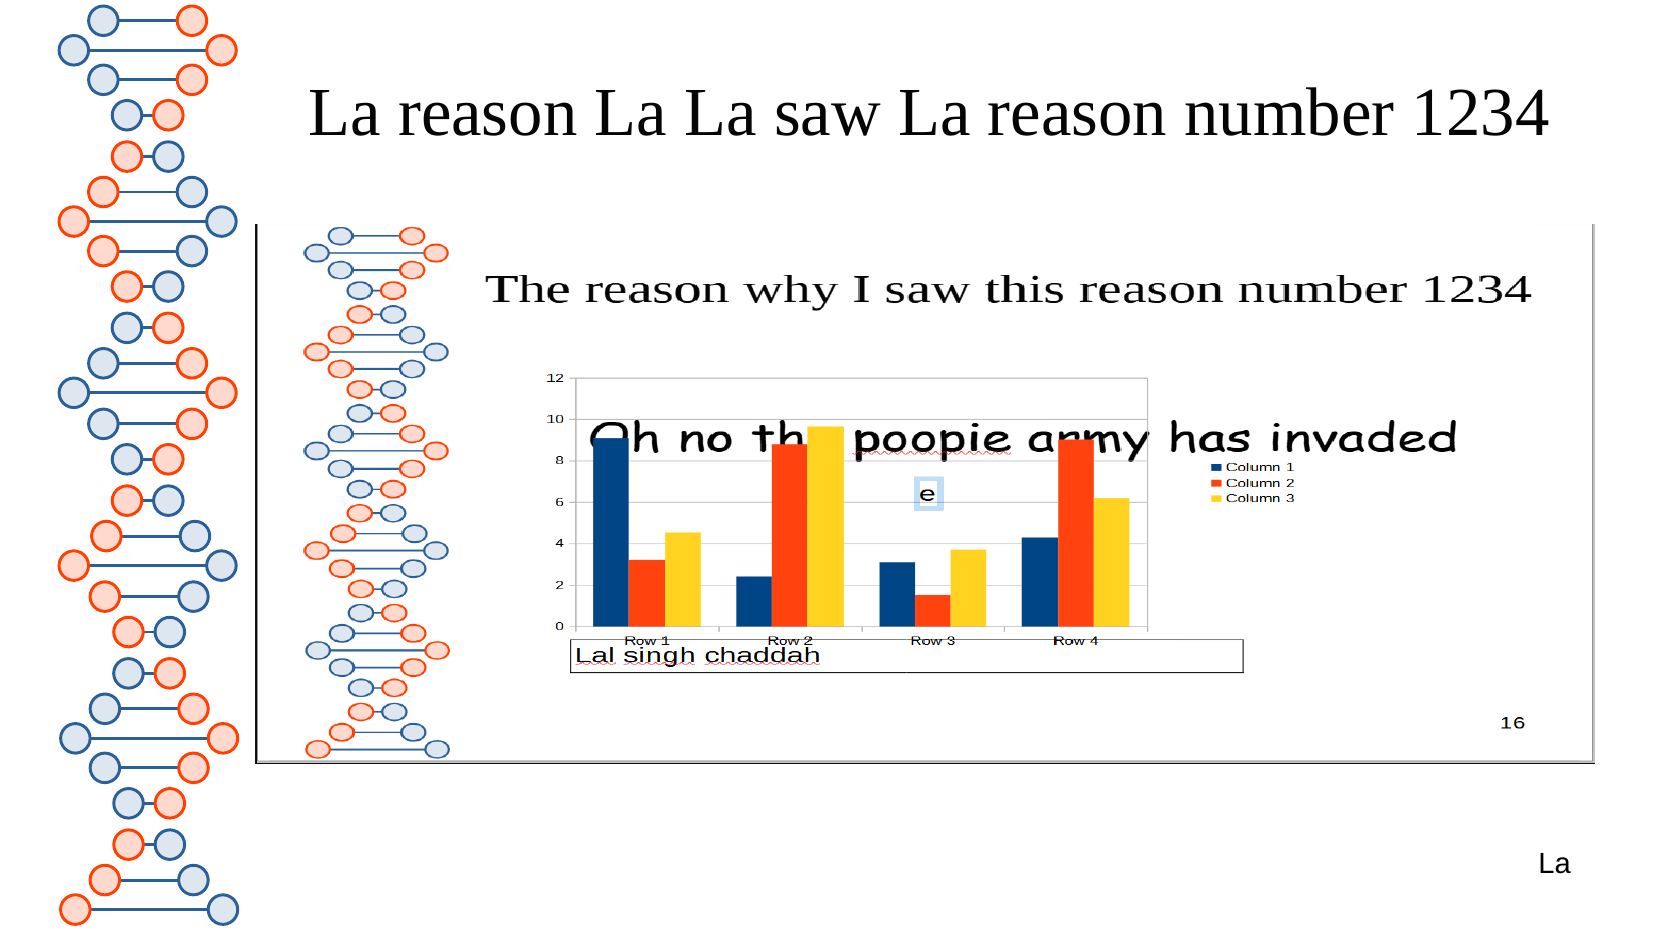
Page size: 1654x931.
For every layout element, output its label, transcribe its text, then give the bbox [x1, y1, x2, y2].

picture [255, 224, 1595, 764]
title La reason La La saw La reason number 1234 [265, 35, 1595, 189]
